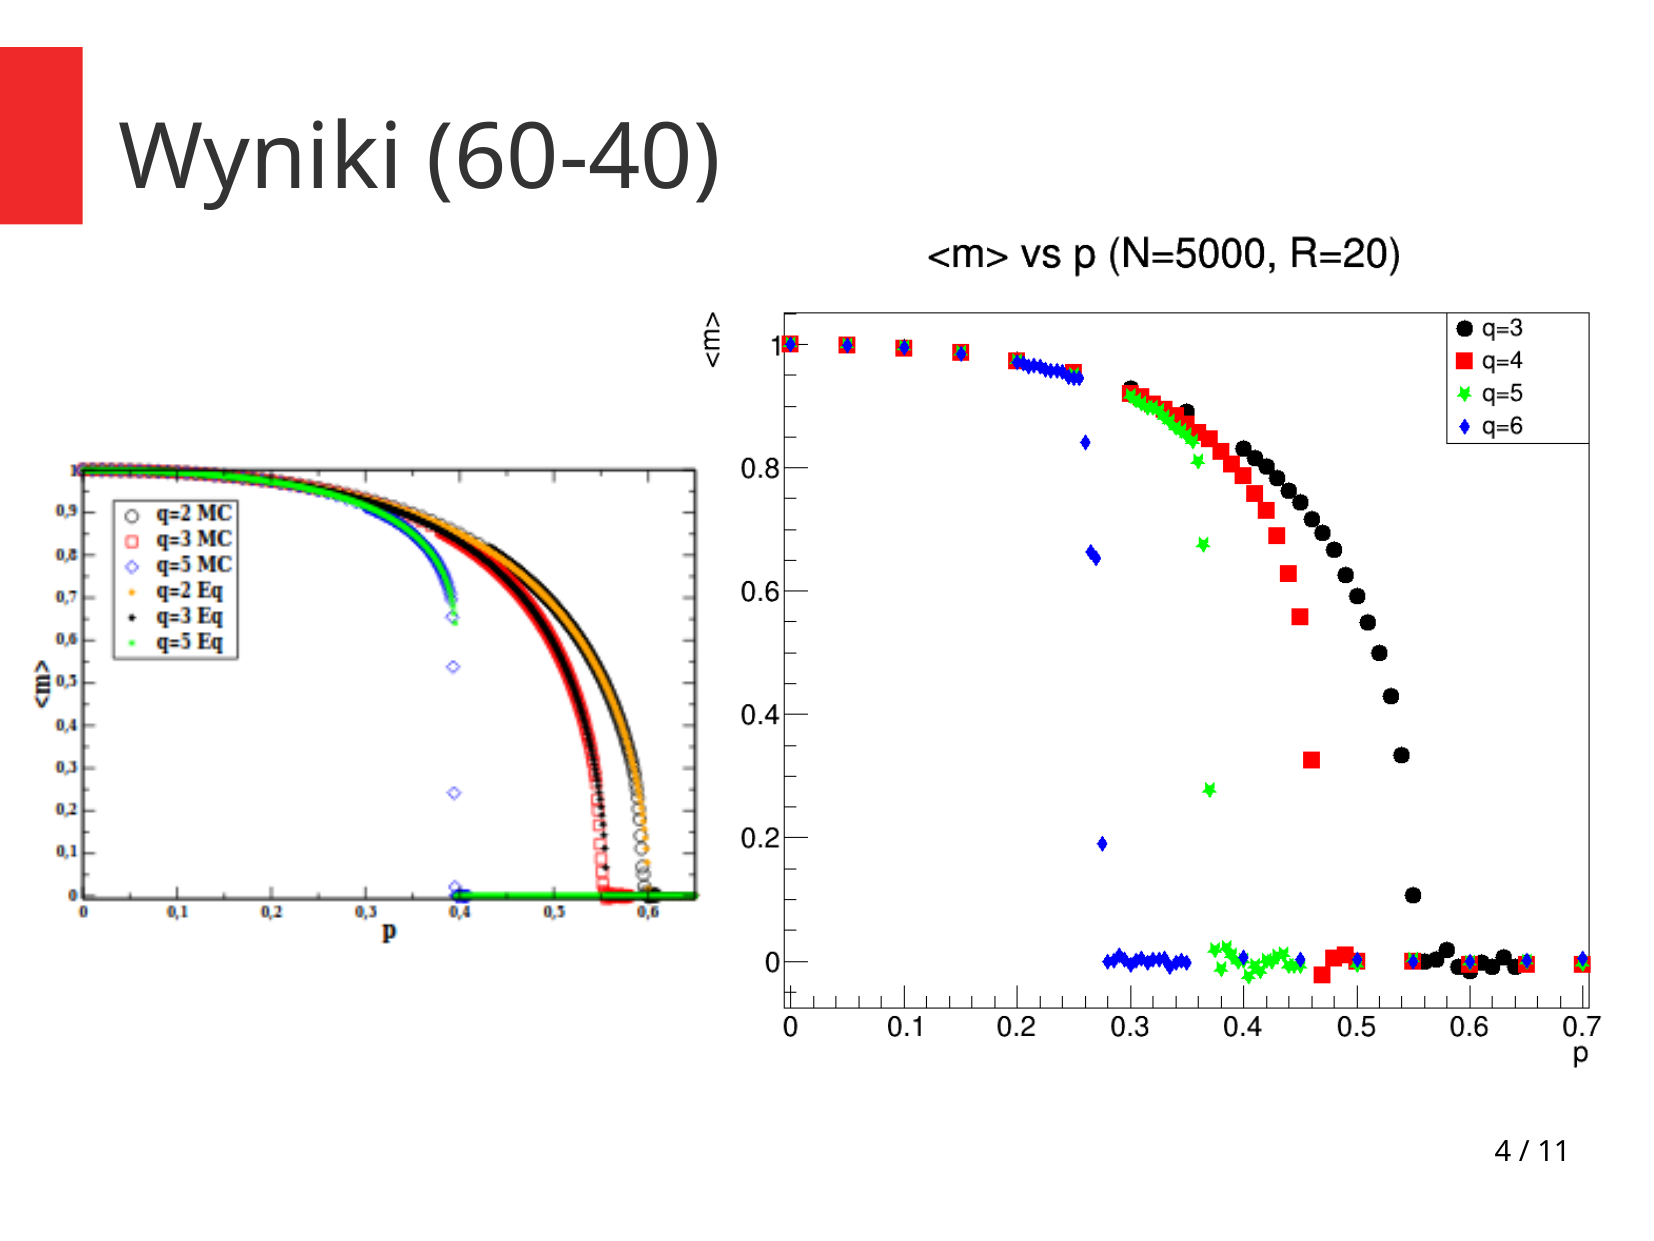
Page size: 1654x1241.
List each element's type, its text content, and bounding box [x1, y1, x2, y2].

title Wyniki (60-40) [118, 49, 1571, 257]
picture [18, 226, 1636, 1096]
